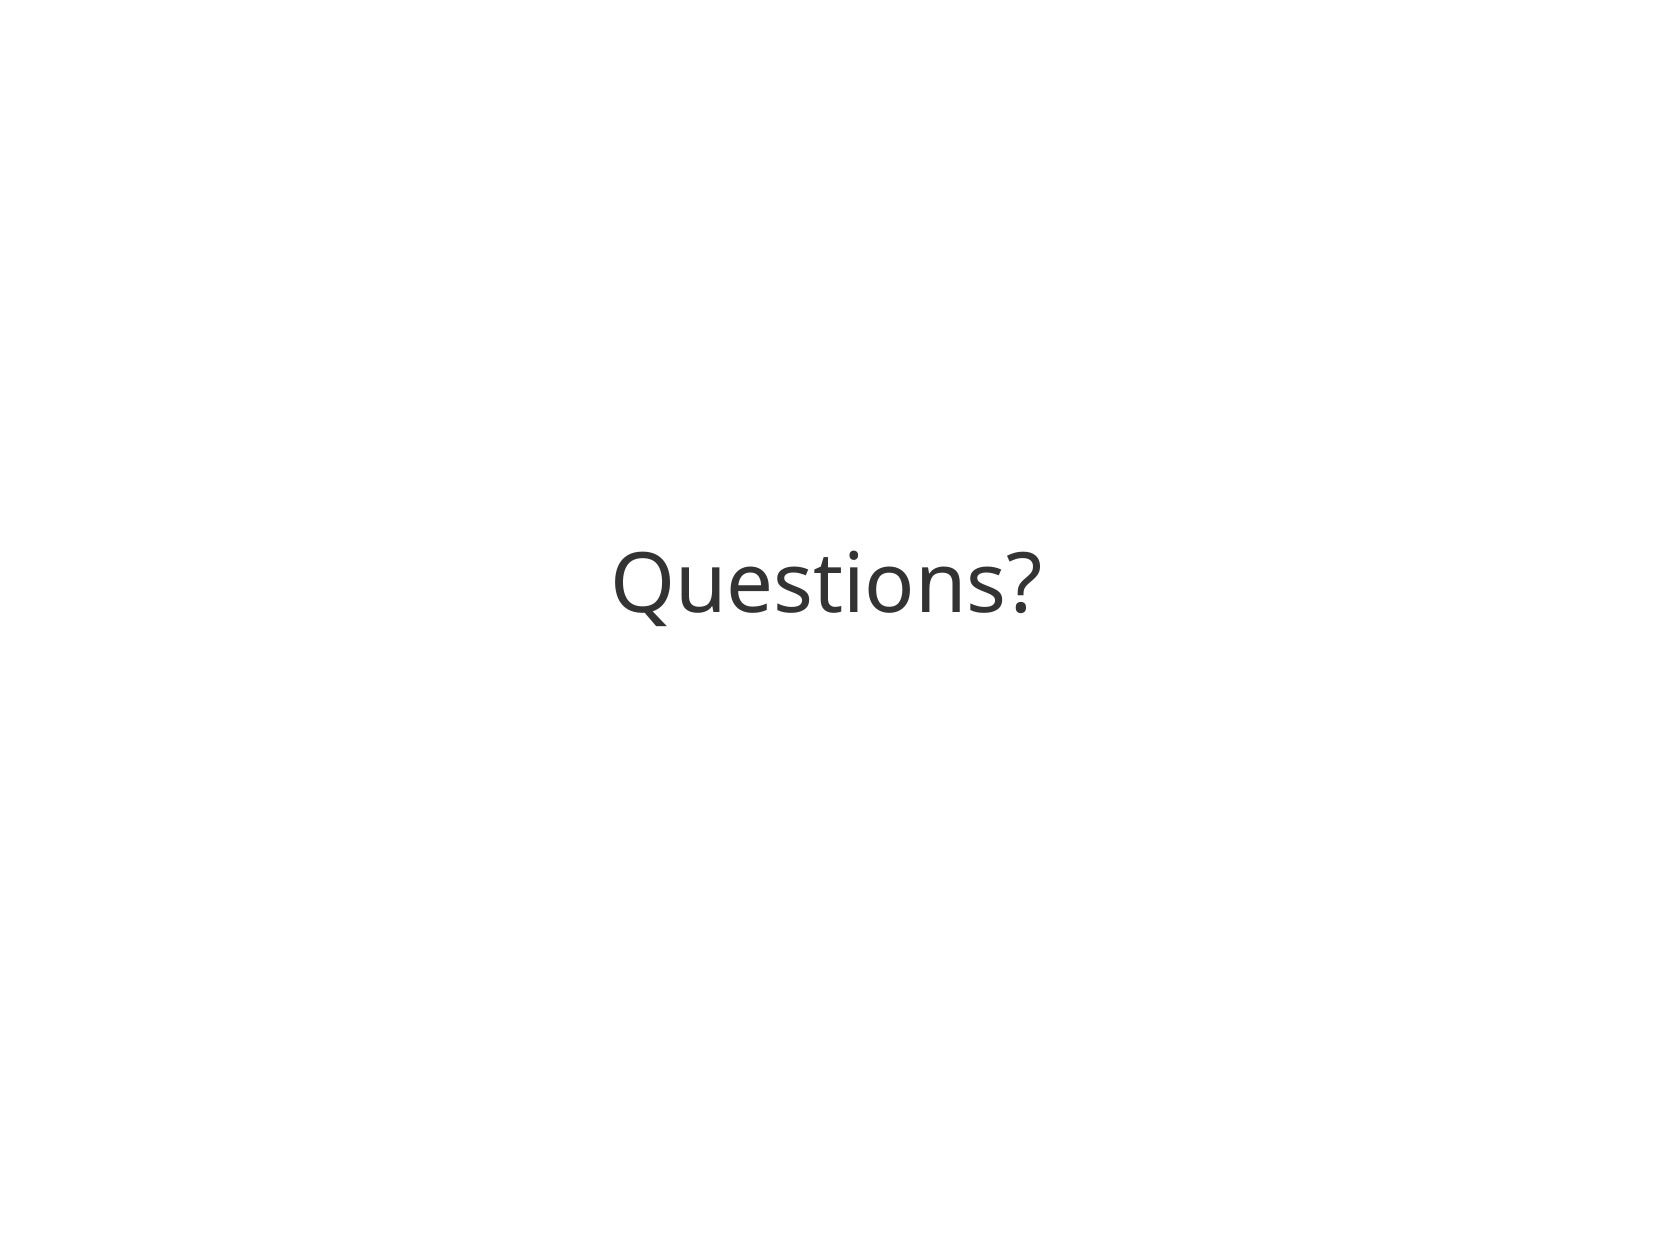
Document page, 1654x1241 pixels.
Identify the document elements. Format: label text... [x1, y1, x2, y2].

title Questions? [82, 522, 1571, 678]
